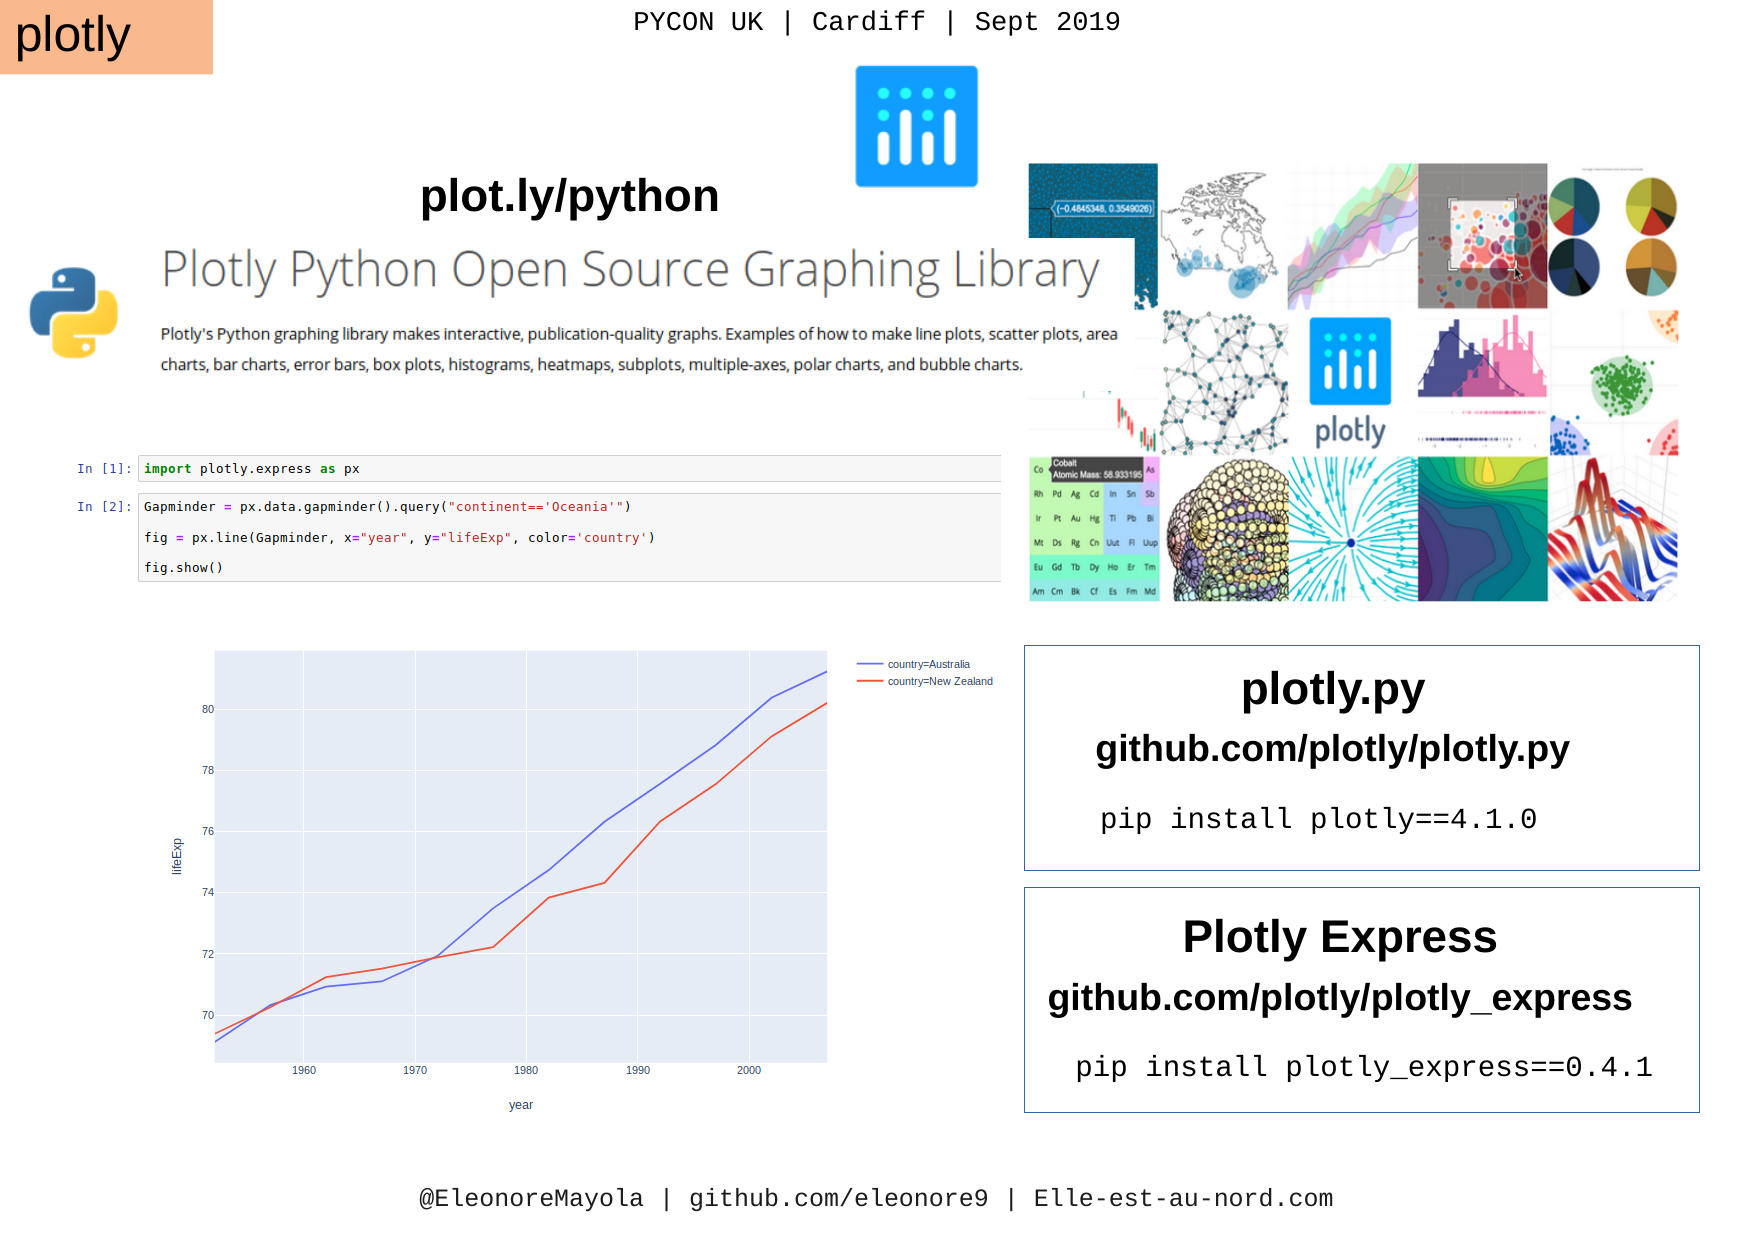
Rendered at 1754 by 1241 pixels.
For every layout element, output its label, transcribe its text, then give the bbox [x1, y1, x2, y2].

text_box plotly [0, 0, 213, 75]
text_box plotly.py [1203, 655, 1464, 720]
text_box github.com/plotly/plotly_express [1032, 968, 1649, 1040]
text_box plot.ly/python [405, 162, 763, 238]
text_box Plotly Express [1113, 903, 1568, 968]
text_box github.com/plotly/plotly.py [1080, 720, 1586, 778]
text_box pip install plotly==4.1.0 [1085, 797, 1582, 857]
text_box PYCON UK | Cardiff | Sept 2019 [281, 0, 1473, 80]
picture [12, 45, 1701, 608]
picture [71, 449, 1001, 1123]
text_box pip install plotly_express==0.4.1 [1027, 1045, 1699, 1105]
text_box @EleonoreMayola | github.com/eleonore9 | Elle-est-au-nord.com [313, 1149, 1441, 1241]
